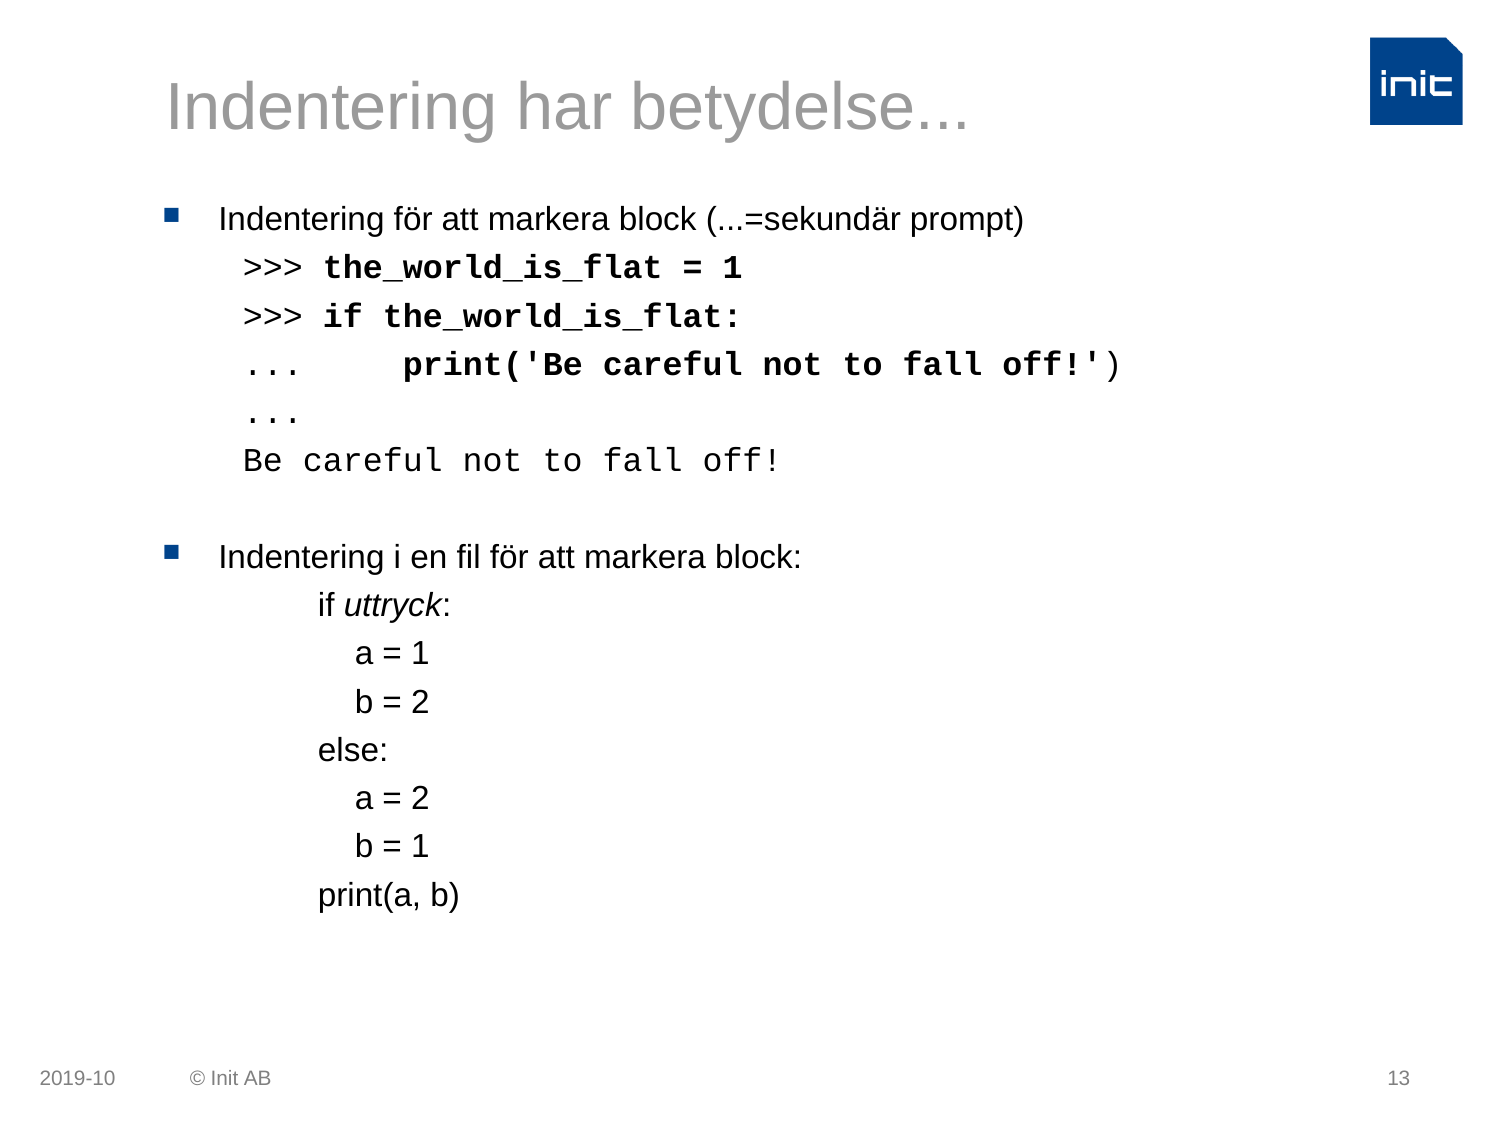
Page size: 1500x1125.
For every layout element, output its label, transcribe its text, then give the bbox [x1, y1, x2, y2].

picture [1370, 37, 1463, 125]
text_box Indentering har betydelse... [150, 0, 1351, 151]
text_box <nummer> [1350, 1037, 1426, 1098]
text_box © Init AB [174, 1037, 1326, 1098]
text_box 2019-10 [24, 1037, 151, 1098]
text_box Indentering för att markera block (...=sekundär prompt) >>> the_world_is_flat = 1 >>> if the_world_is_flat: ... print('Be careful not to fall off!') ... Be careful not to fall off! Indentering i en fil för att markera block: if uttryck: a = 1 b = 2 else: a = 2 b = 1 print(a, b) [150, 189, 1351, 1066]
